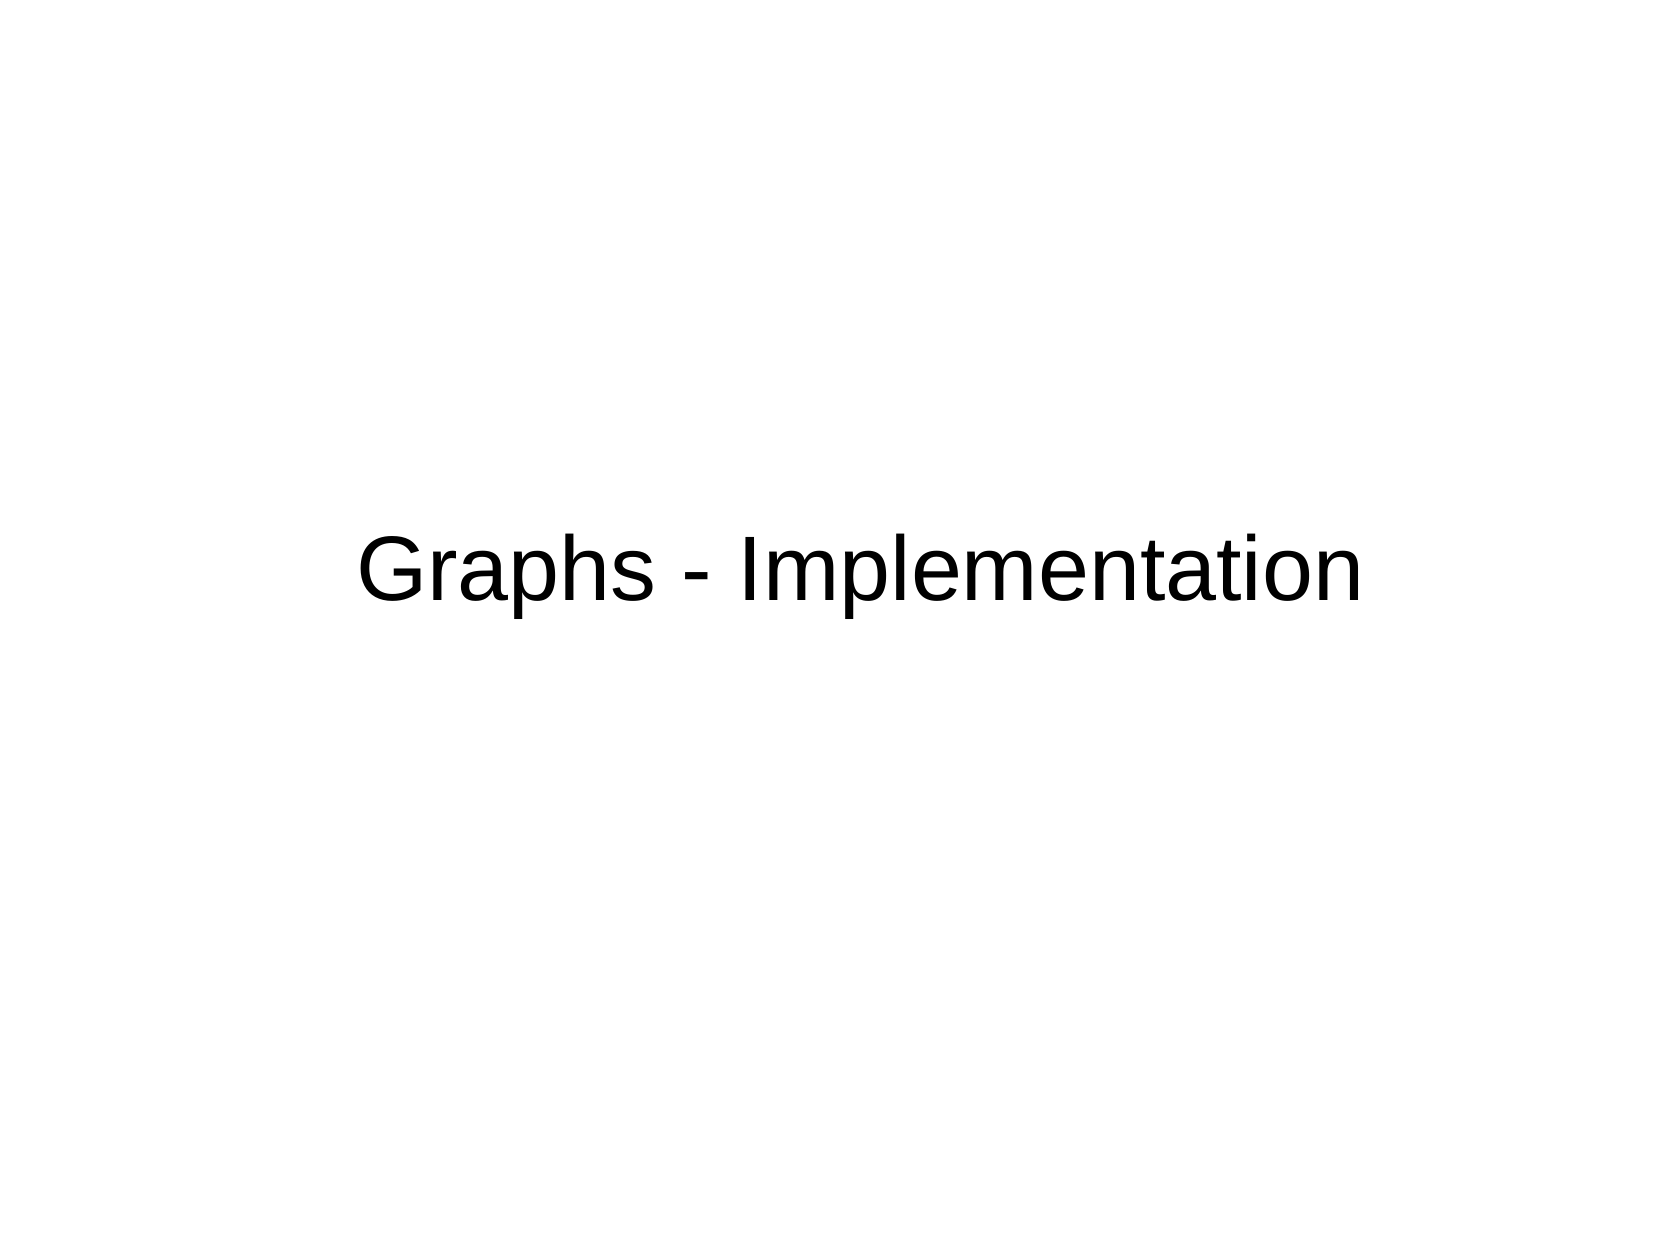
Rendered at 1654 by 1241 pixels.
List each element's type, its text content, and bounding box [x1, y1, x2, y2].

title Graphs - Implementation [116, 465, 1606, 673]
